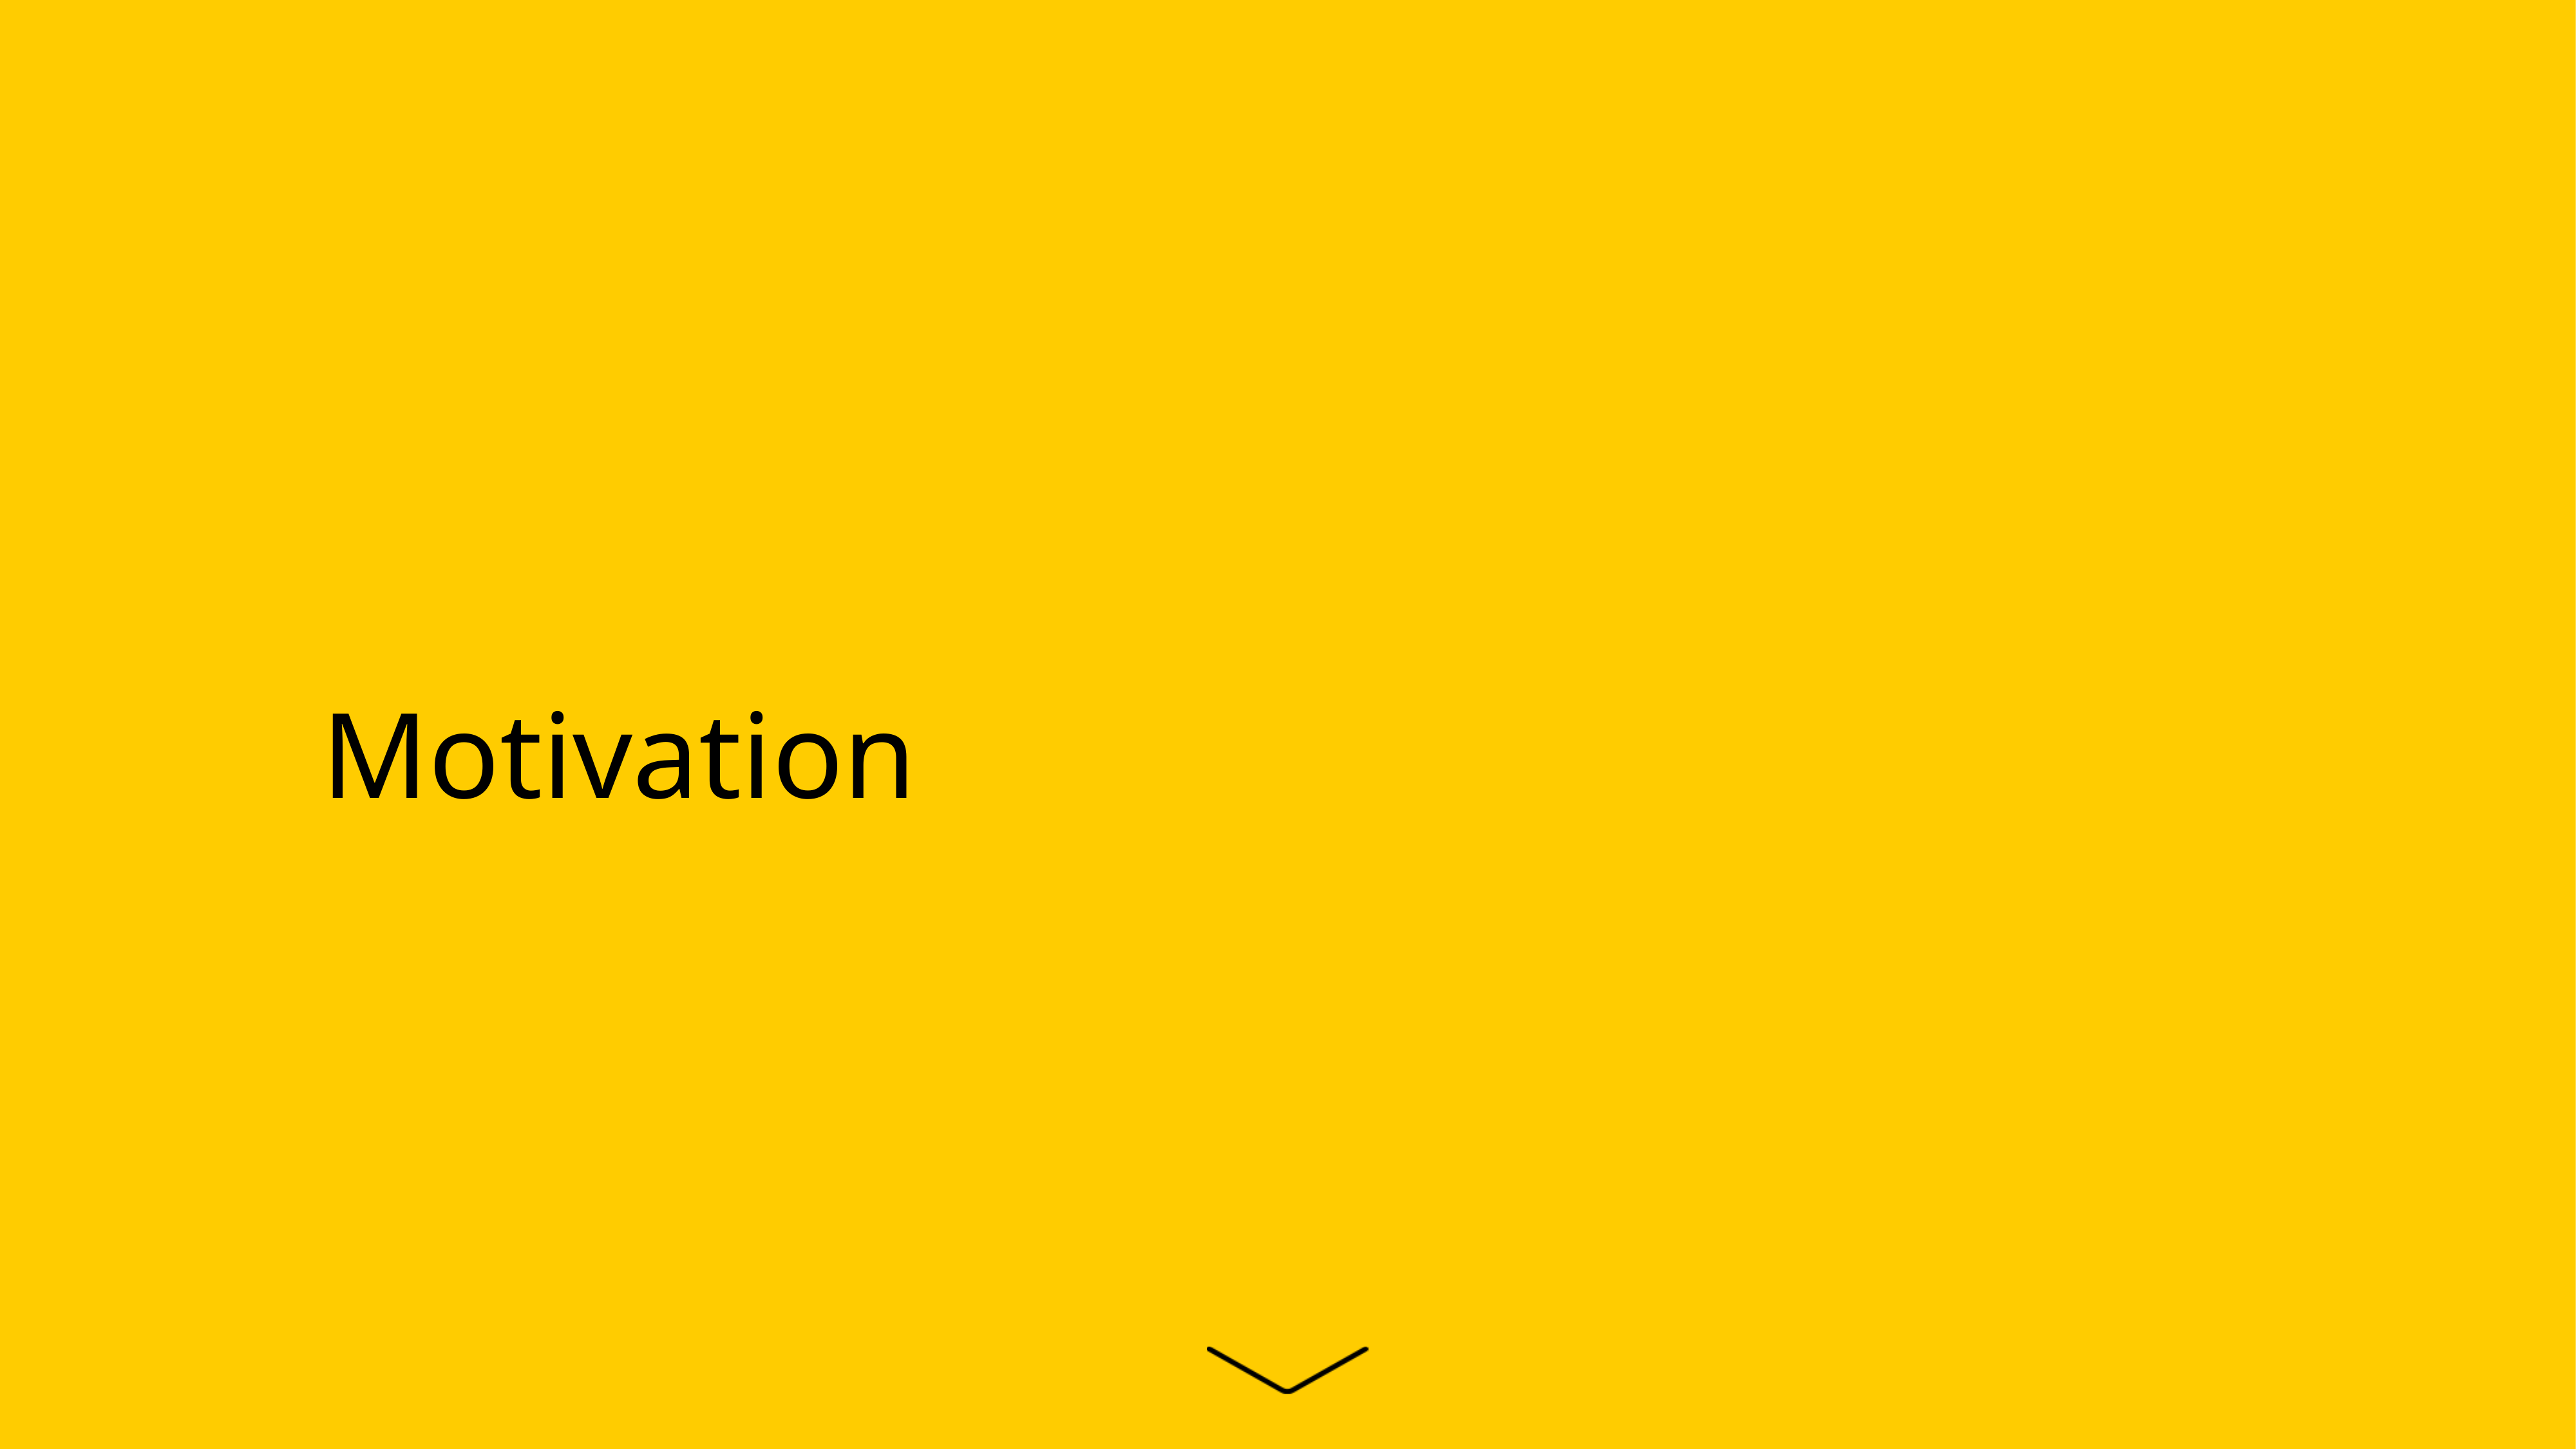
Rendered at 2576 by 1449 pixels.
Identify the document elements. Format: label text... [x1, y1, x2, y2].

picture [1207, 1347, 1368, 1396]
title Motivation [321, 429, 2253, 1074]
